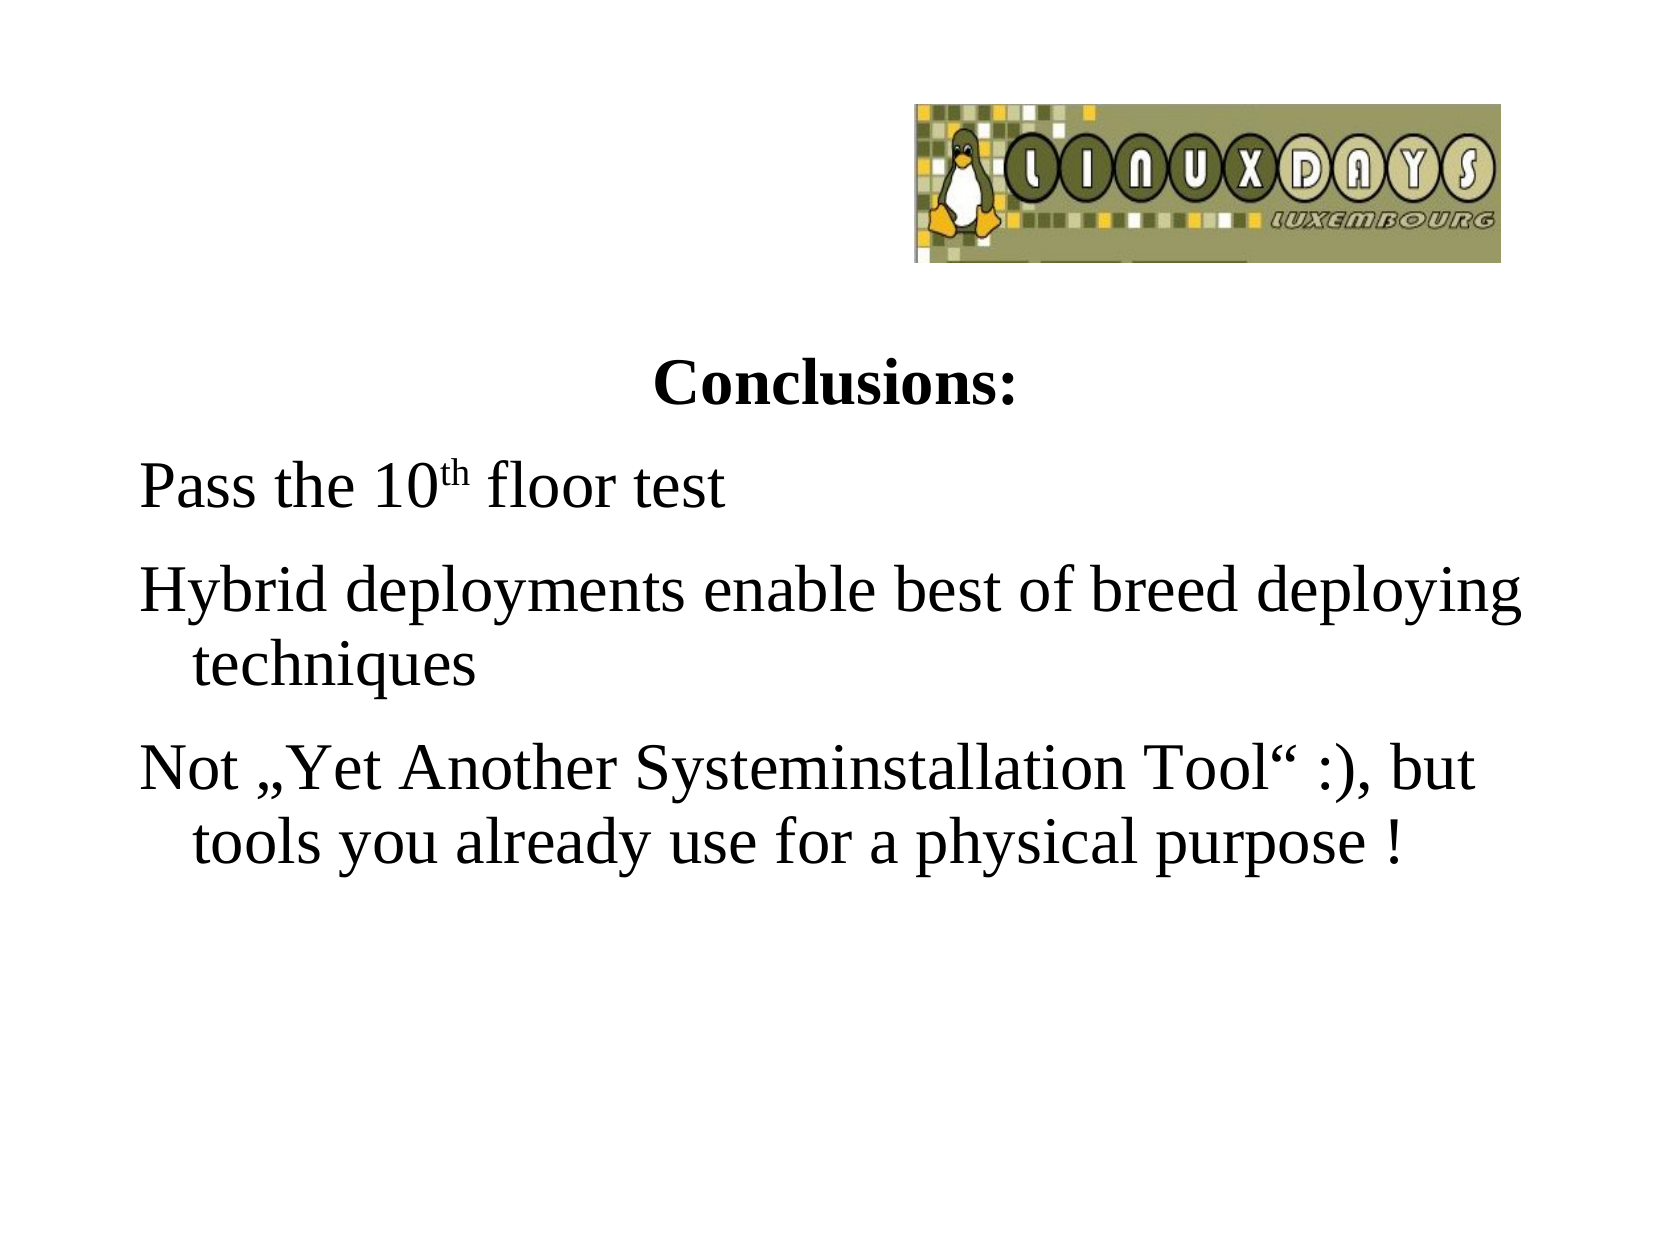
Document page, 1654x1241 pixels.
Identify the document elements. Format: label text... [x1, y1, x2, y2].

list Conclusions: Pass the 10th floor test Hybrid deployments enable best of breed deploying techniques Not „Yet Another Systeminstallation Tool“ :), but tools you already use for a physical purpose ! [121, 344, 1534, 1127]
picture [914, 104, 1501, 263]
